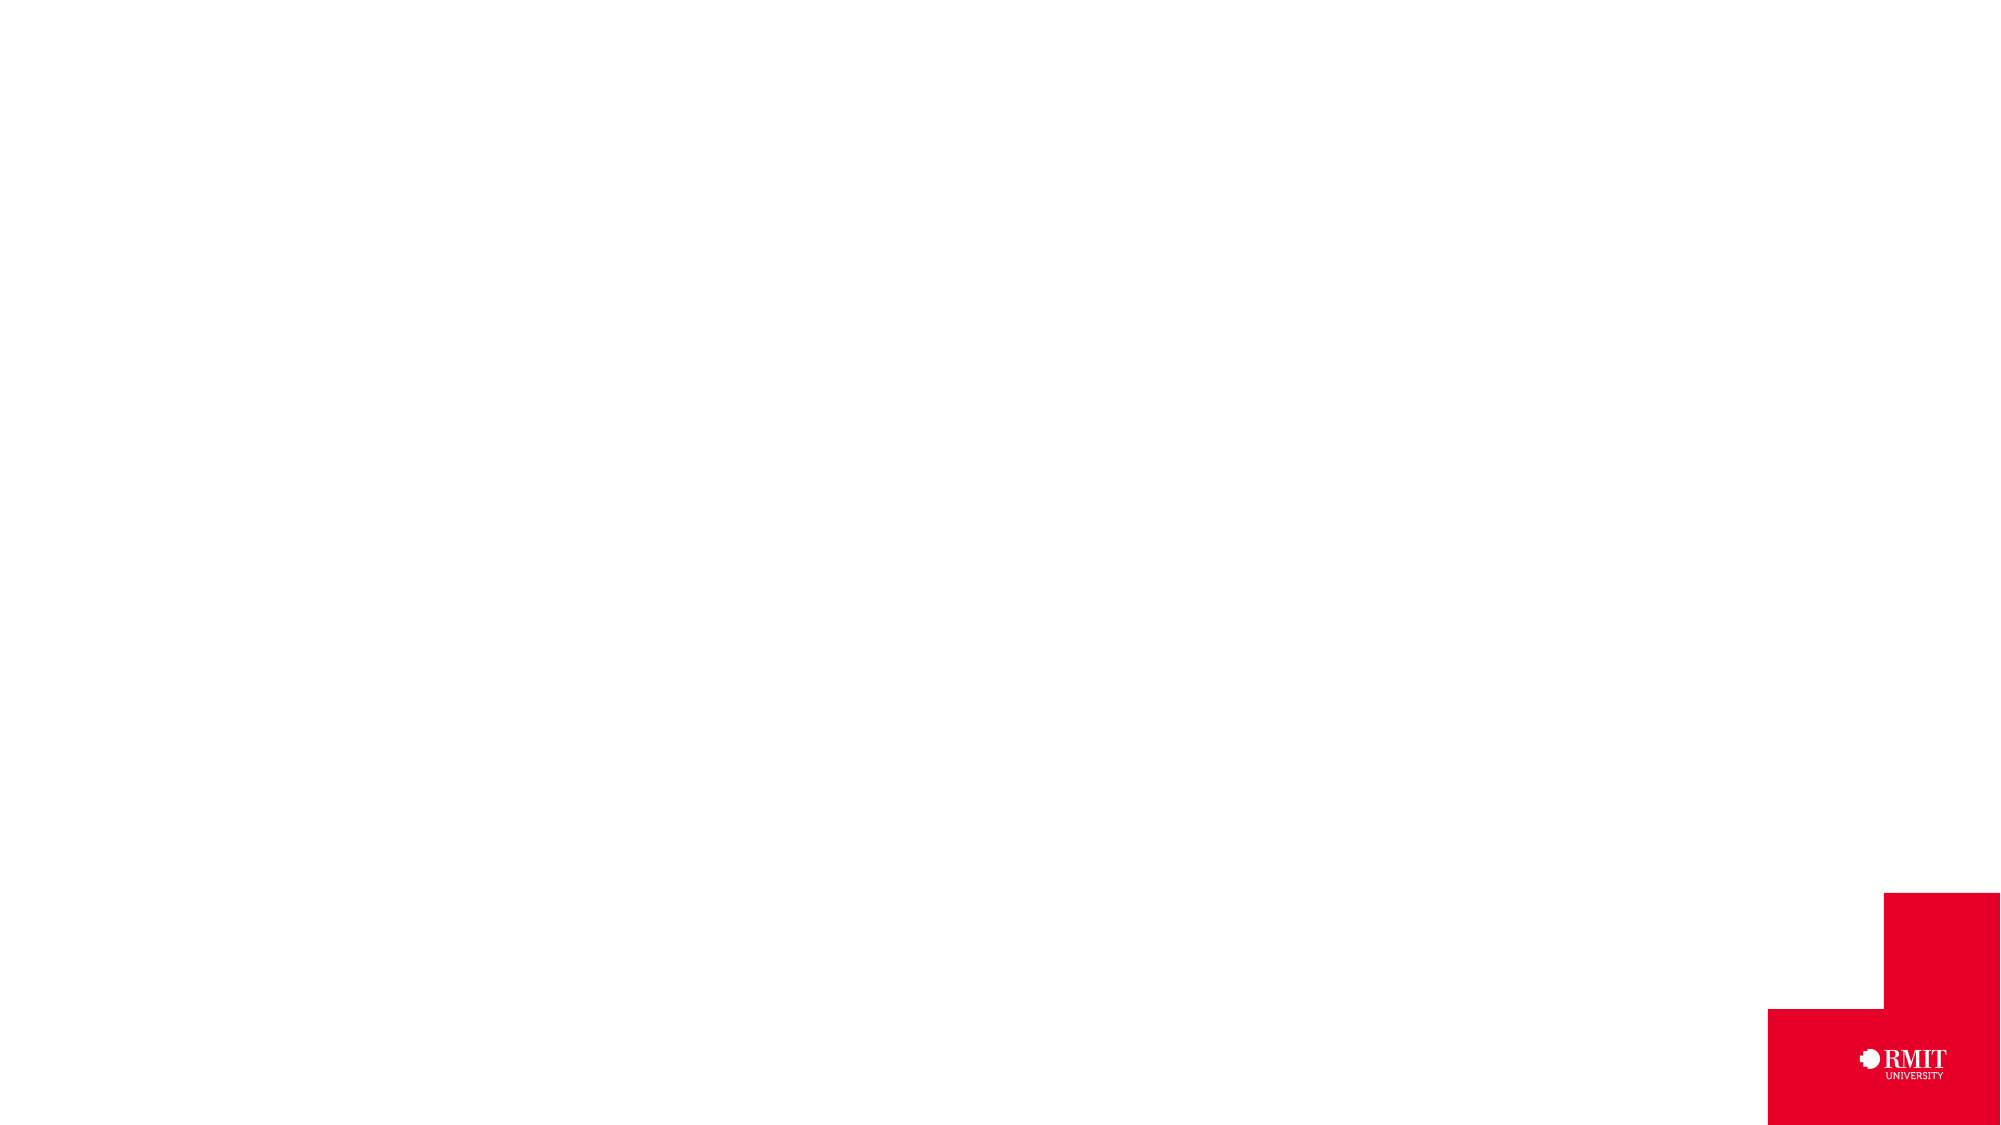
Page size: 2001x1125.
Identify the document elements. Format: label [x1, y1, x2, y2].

picture [1851, 1041, 1955, 1088]
